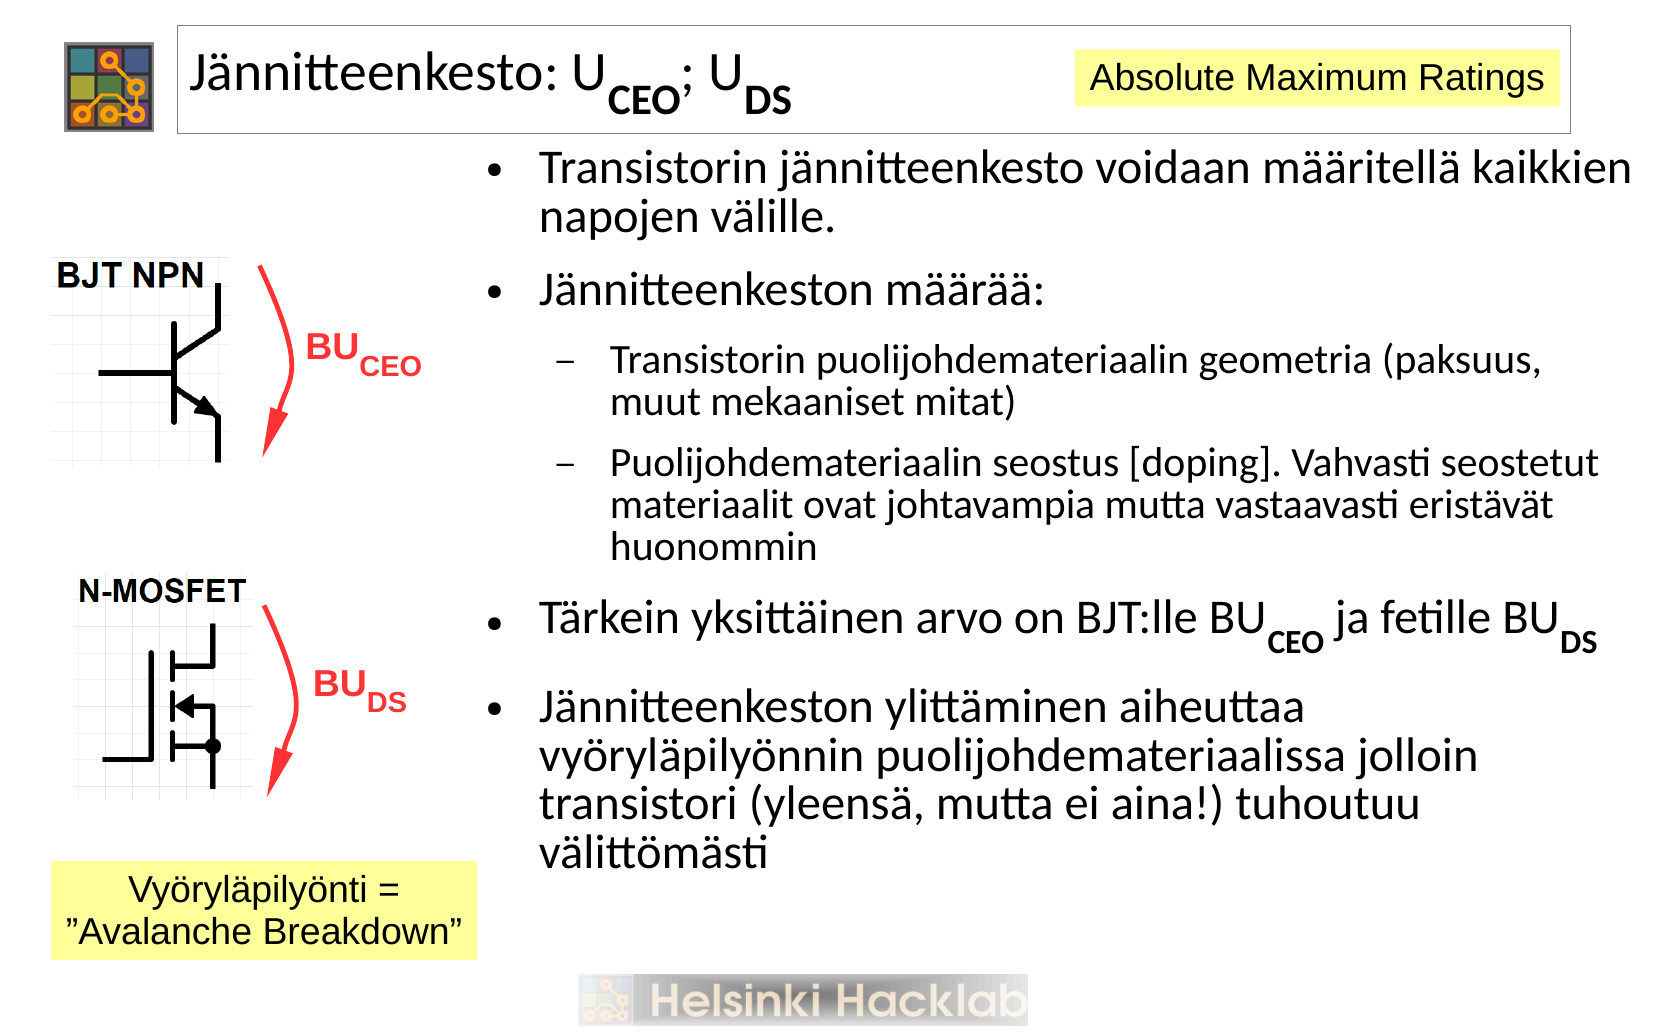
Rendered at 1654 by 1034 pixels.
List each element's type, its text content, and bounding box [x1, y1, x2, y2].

picture [74, 573, 253, 800]
text_box Vyöryläpilyönti = ”Avalanche Breakdown” [51, 860, 477, 960]
text_box BUDS [298, 643, 423, 728]
list Transistorin jännitteenkesto voidaan määritellä kaikkien napojen välille. Jännitteenkeston määrää: Transistorin puolijohdemateriaalin geometria (paksuus, muut mekaaniset mitat) Puolijohdemateriaalin seostus [doping]. Vahvasti seostetut materiaalit ovat johtavampia mutta vastaavasti eristävät huonommin Tärkein yksittäinen arvo on BJT:lle BUCEO ja fetille BUDS Jännitteenkeston ylittäminen aiheuttaa vyöryläpilyönnin puolijohdemateriaalissa jolloin transistori (yleensä, mutta ei aina!) tuhoutuu välittömästi [468, 147, 1638, 1014]
text_box BUCEO [290, 306, 438, 391]
picture [51, 256, 229, 468]
text_box Absolute Maximum Ratings [1074, 49, 1560, 107]
title Jännitteenkesto: UCEO; UDS [177, 25, 1571, 134]
picture [64, 42, 154, 132]
